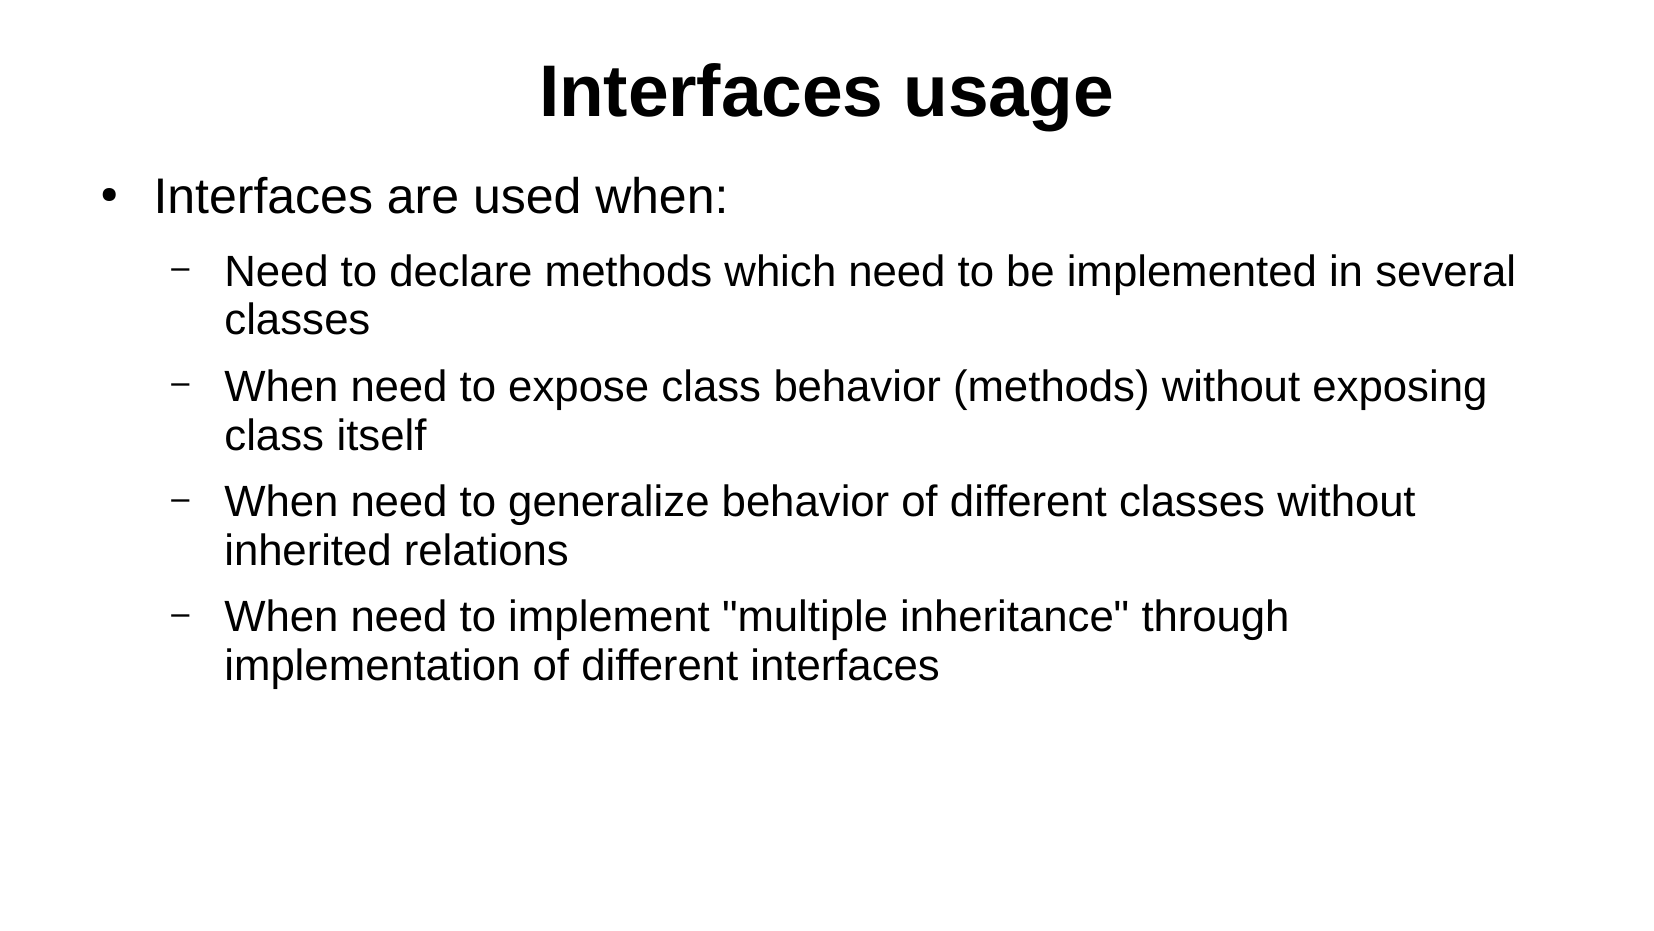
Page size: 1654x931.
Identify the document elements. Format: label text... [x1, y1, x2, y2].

title Interfaces usage [82, 50, 1571, 133]
list Interfaces are used when: Need to declare methods which need to be implemented in several classes When need to expose class behavior (methods) without exposing class itself When need to generalize behavior of different classes without inherited relations When need to implement "multiple inheritance" through implementation of different interfaces [82, 168, 1538, 889]
